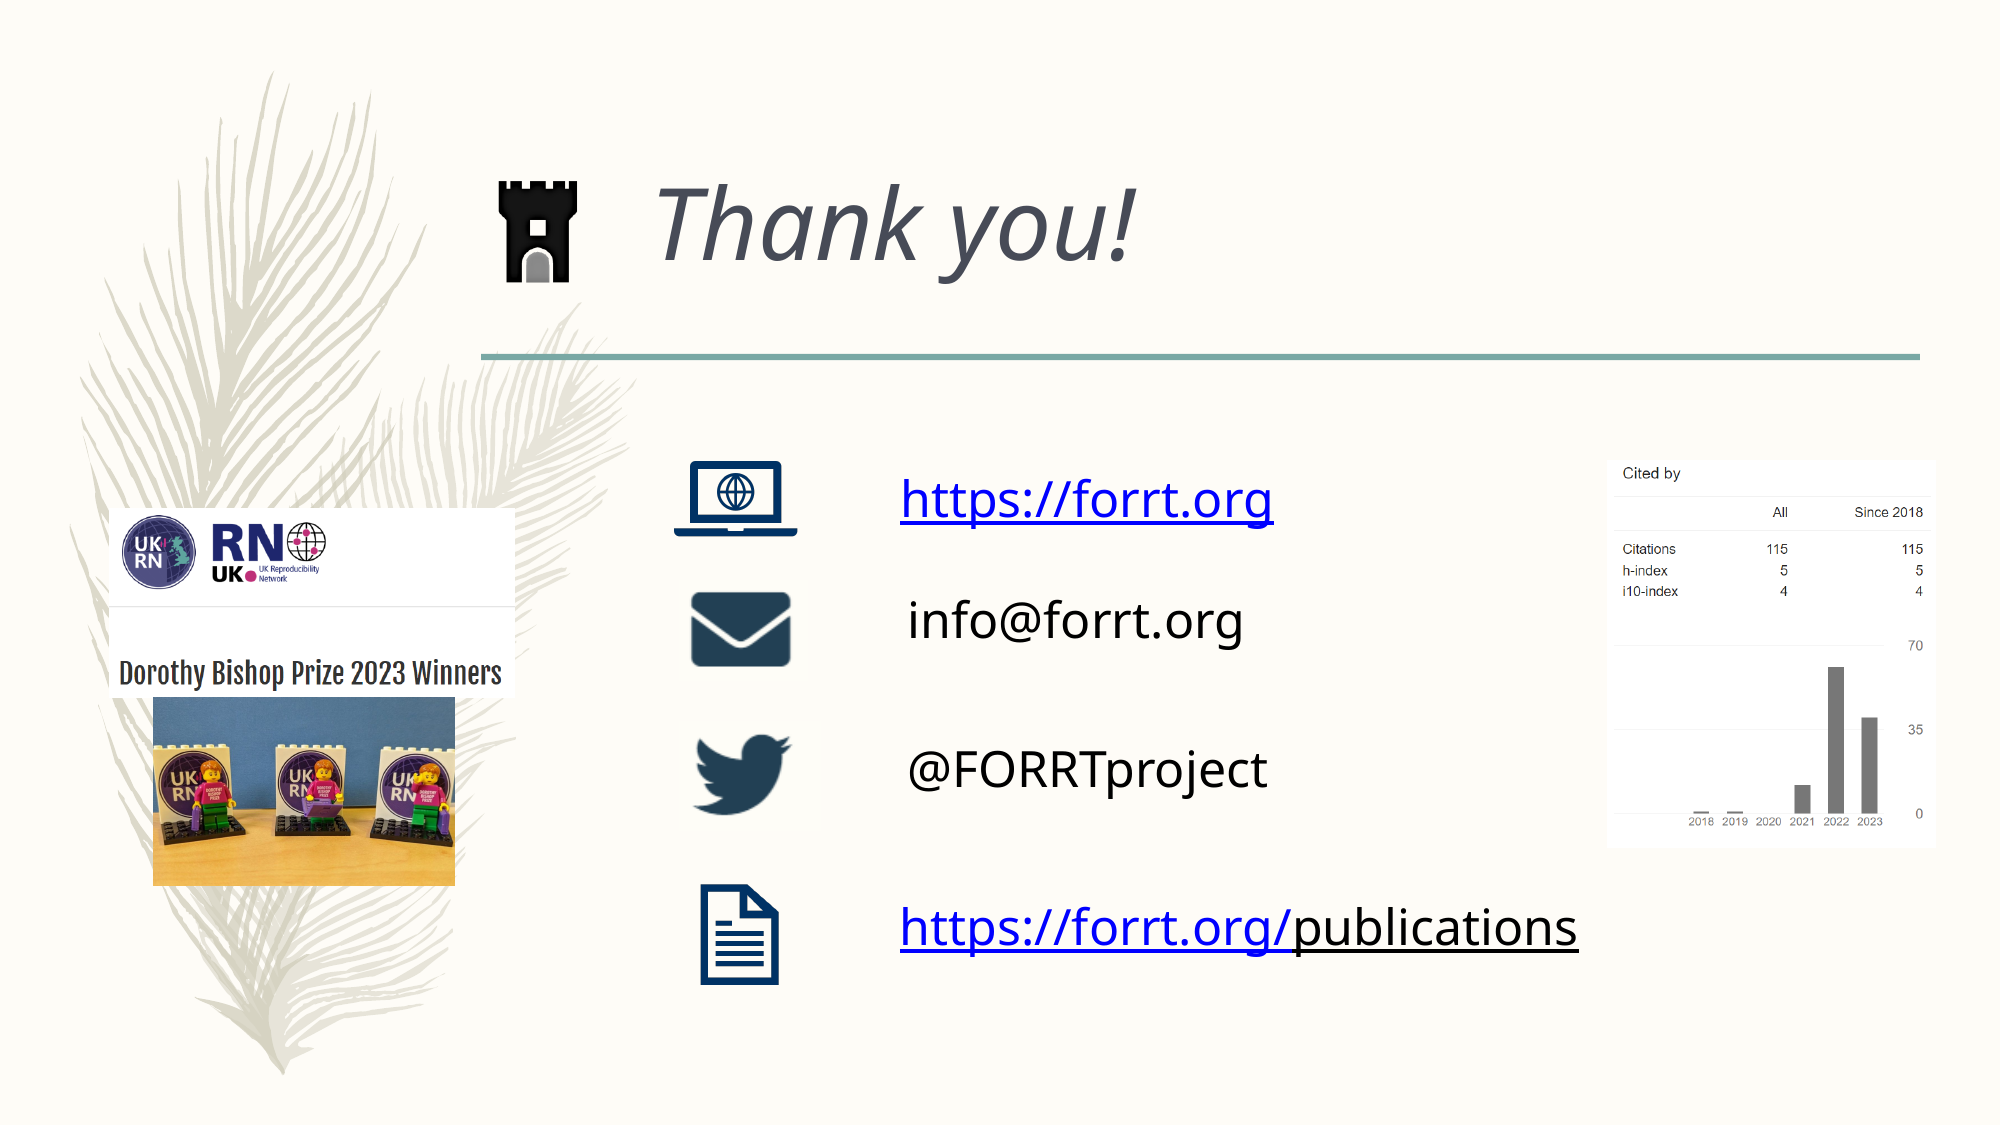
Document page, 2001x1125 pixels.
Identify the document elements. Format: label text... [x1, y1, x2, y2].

text_box Thank you! [635, 157, 1920, 350]
picture [482, 171, 595, 285]
text_box info@forrt.org [892, 580, 1523, 656]
picture [679, 580, 808, 681]
text_box https://forrt.org [885, 460, 1516, 544]
text_box https://forrt.org/publications [884, 887, 1600, 971]
picture [671, 434, 800, 563]
picture [1607, 460, 1936, 848]
picture [109, 508, 515, 886]
picture [679, 874, 800, 995]
text_box @FORRTproject [892, 729, 1523, 805]
picture [679, 721, 821, 831]
